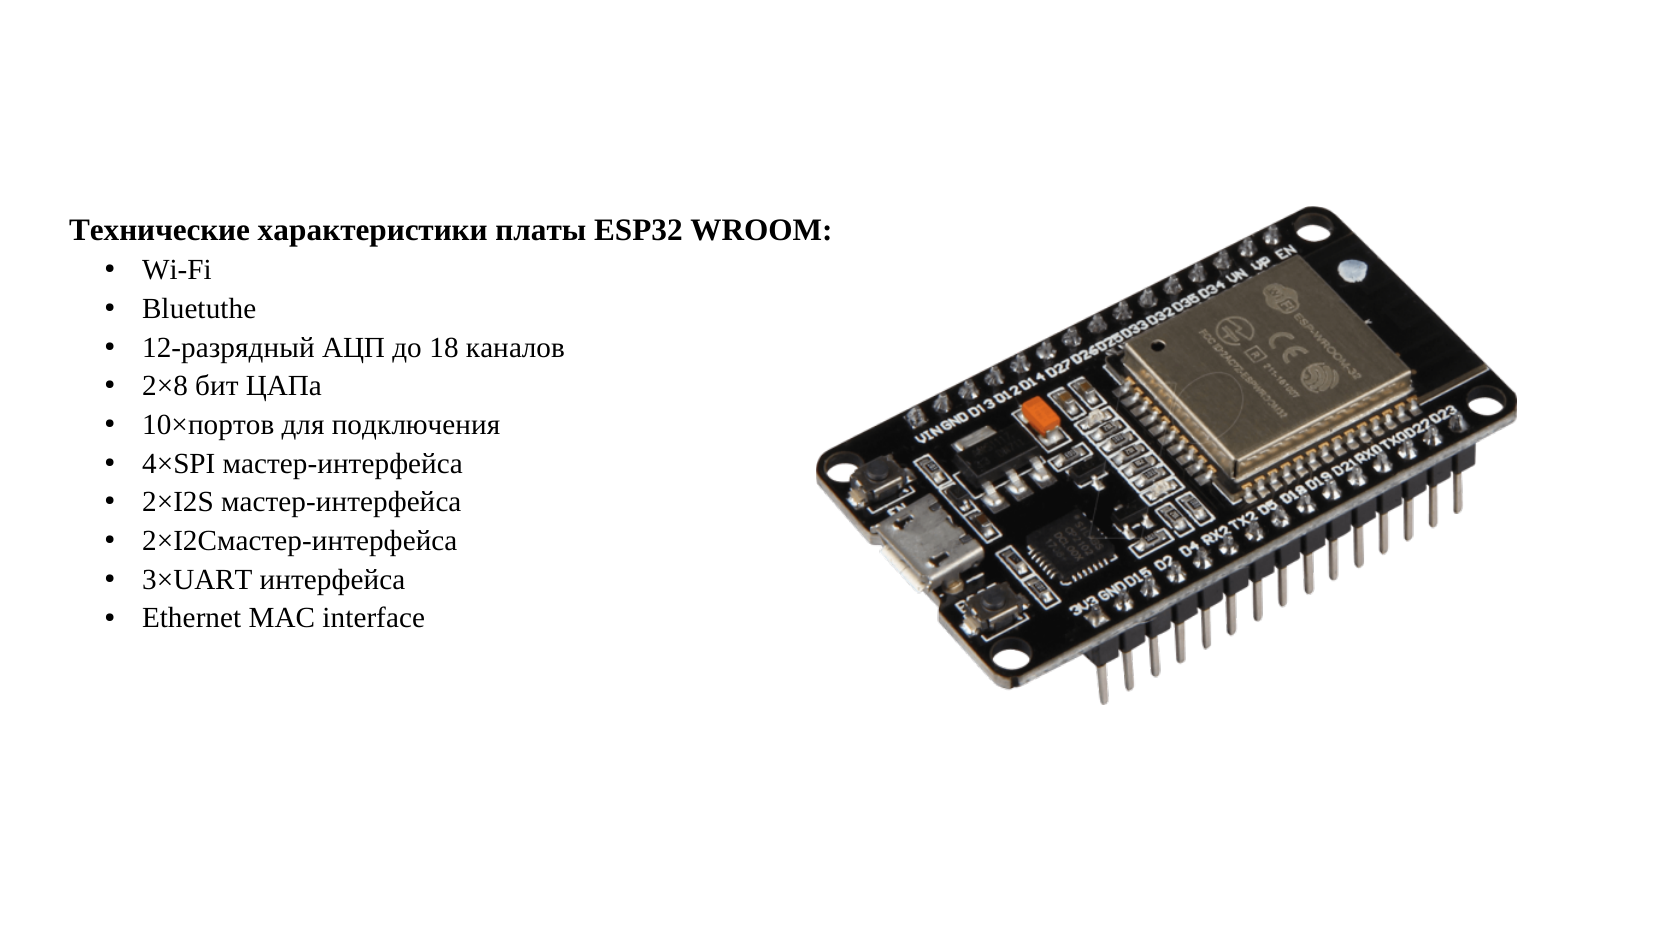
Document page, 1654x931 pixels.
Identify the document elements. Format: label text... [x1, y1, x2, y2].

list Технические характеристики платы ESP32 WROOM: Wi-Fi Bluetuthe 12-разрядный АЦП до 18 каналов 2×8 бит ЦАПа 10×портов для подключения 4×SPI мастер-интерфейса 2×I2S мастер-интерфейса 2×I2Cмастер-интерфейса 3×UART интерфейса Ethernet MAC interface [69, 206, 872, 746]
picture [816, 206, 1517, 705]
